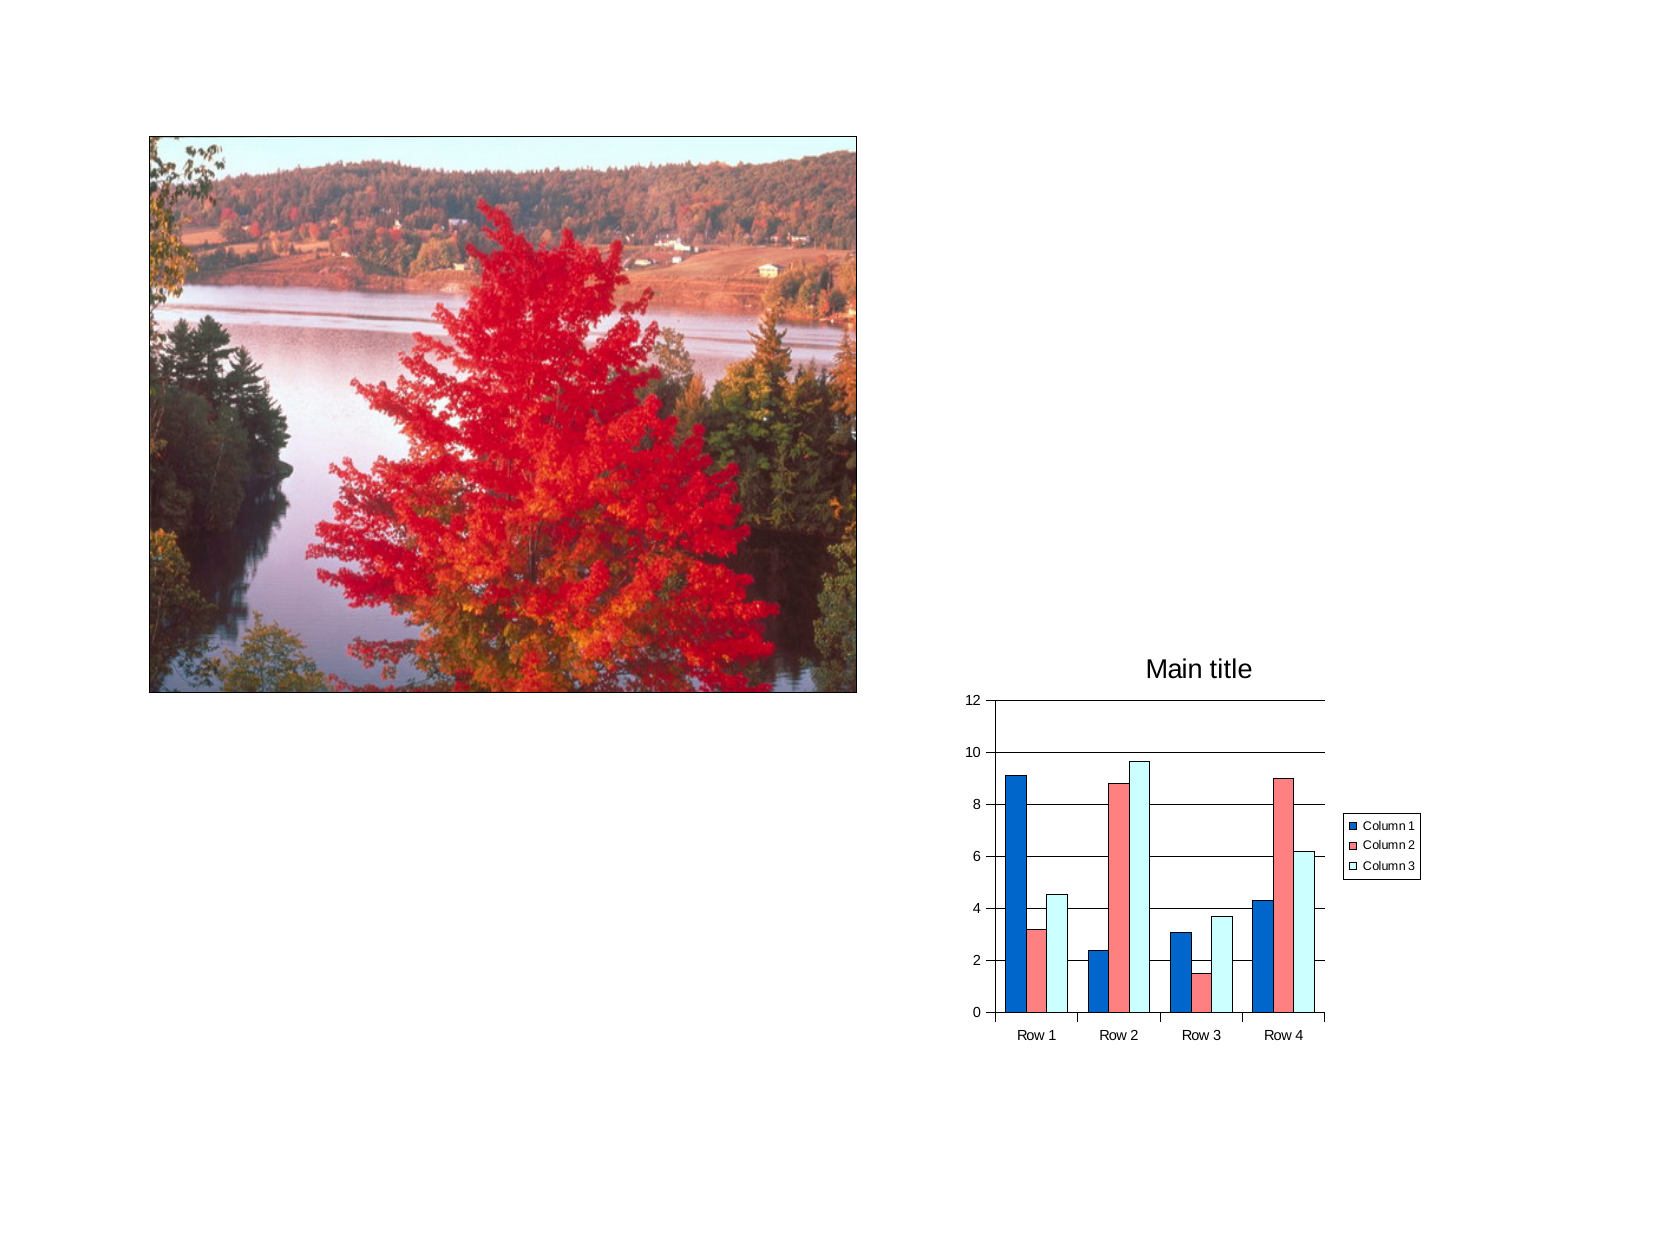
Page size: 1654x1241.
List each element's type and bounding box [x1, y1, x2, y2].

chart [955, 638, 1428, 1052]
picture [149, 136, 857, 693]
